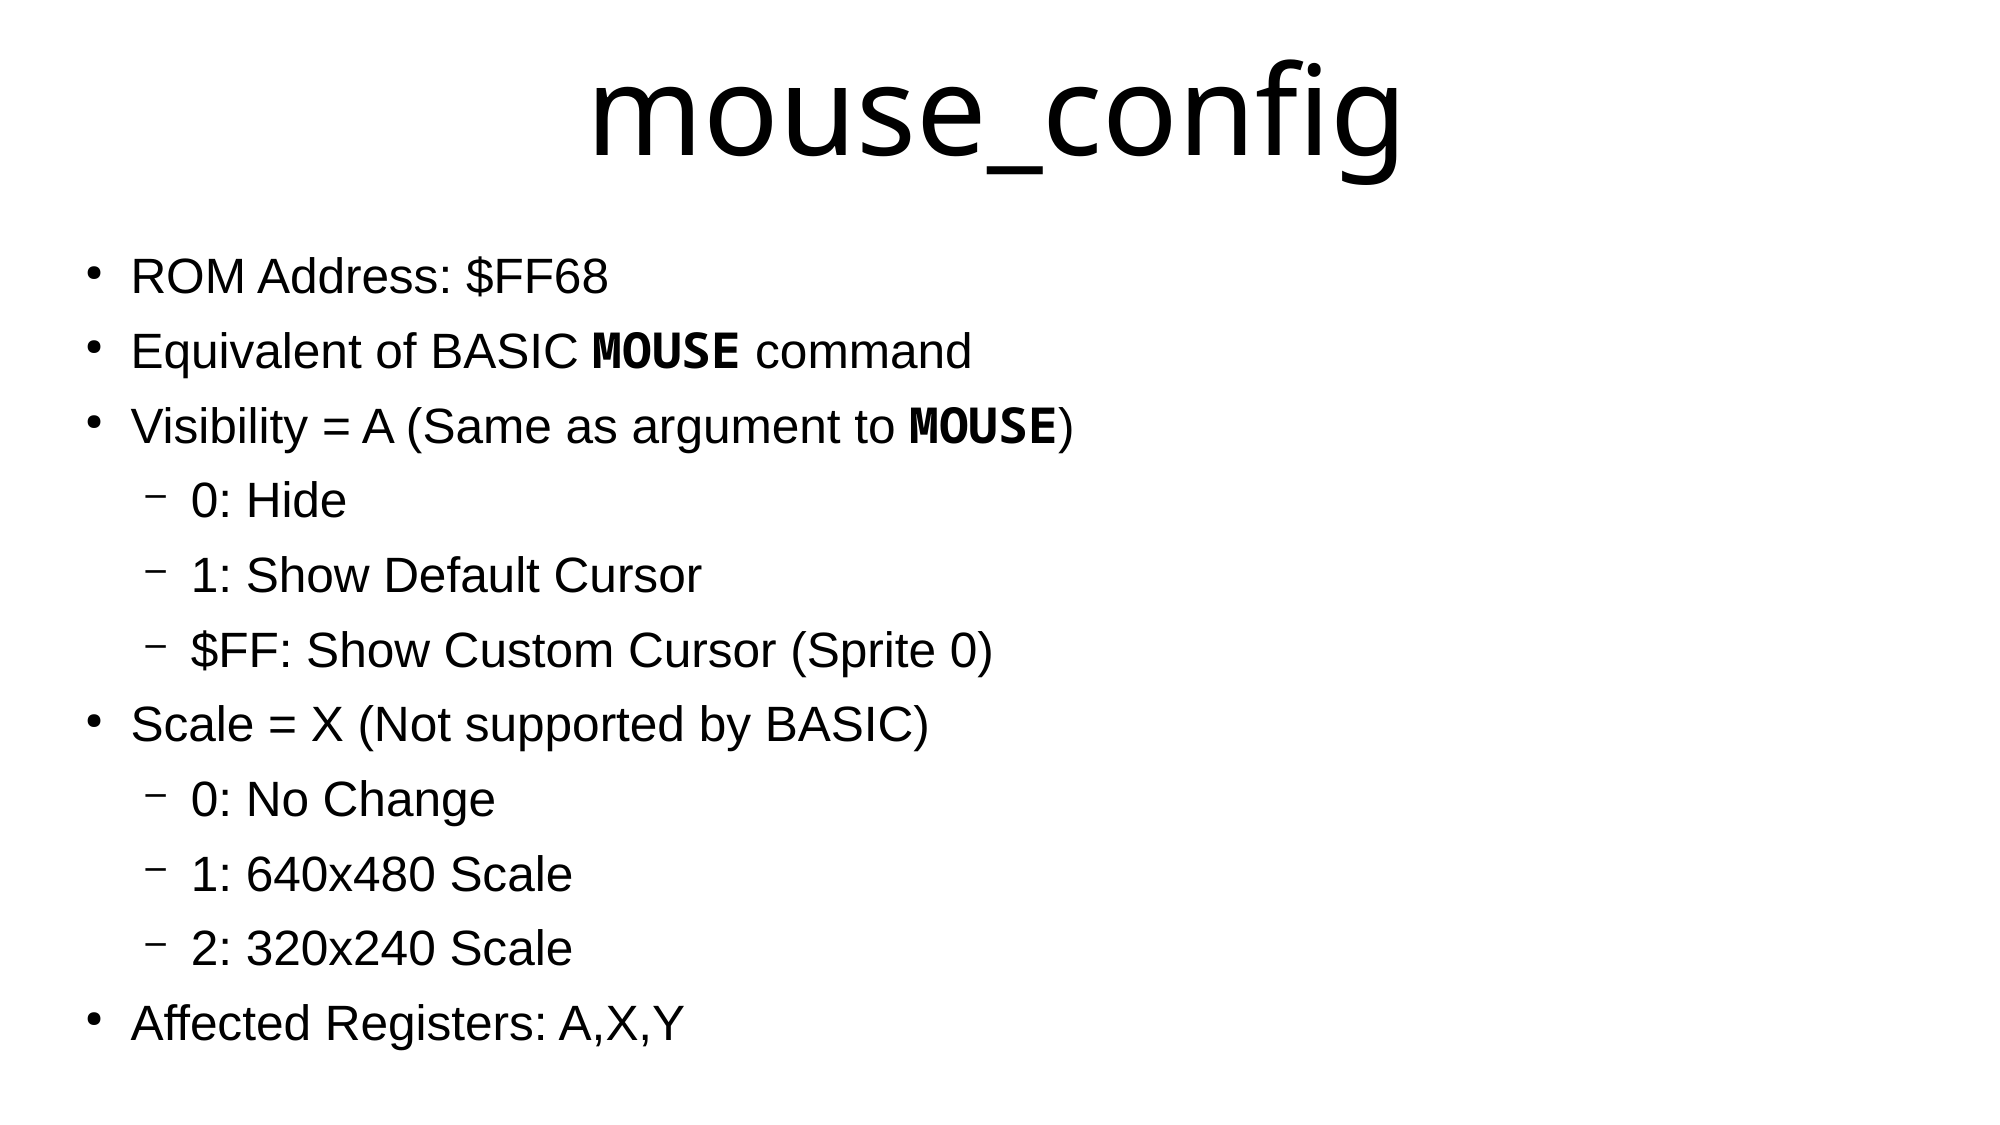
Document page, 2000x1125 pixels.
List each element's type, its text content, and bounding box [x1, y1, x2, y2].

title mouse_config [30, 6, 1966, 225]
list ROM Address: $FF68 Equivalent of BASIC MOUSE command Visibility = A (Same as argument to MOUSE) 0: Hide 1: Show Default Cursor $FF: Show Custom Cursor (Sprite 0) Scale = X (Not supported by BASIC) 0: No Change 1: 640x480 Scale 2: 320x240 Scale Affected Registers: A,X,Y [55, 236, 1908, 1063]
